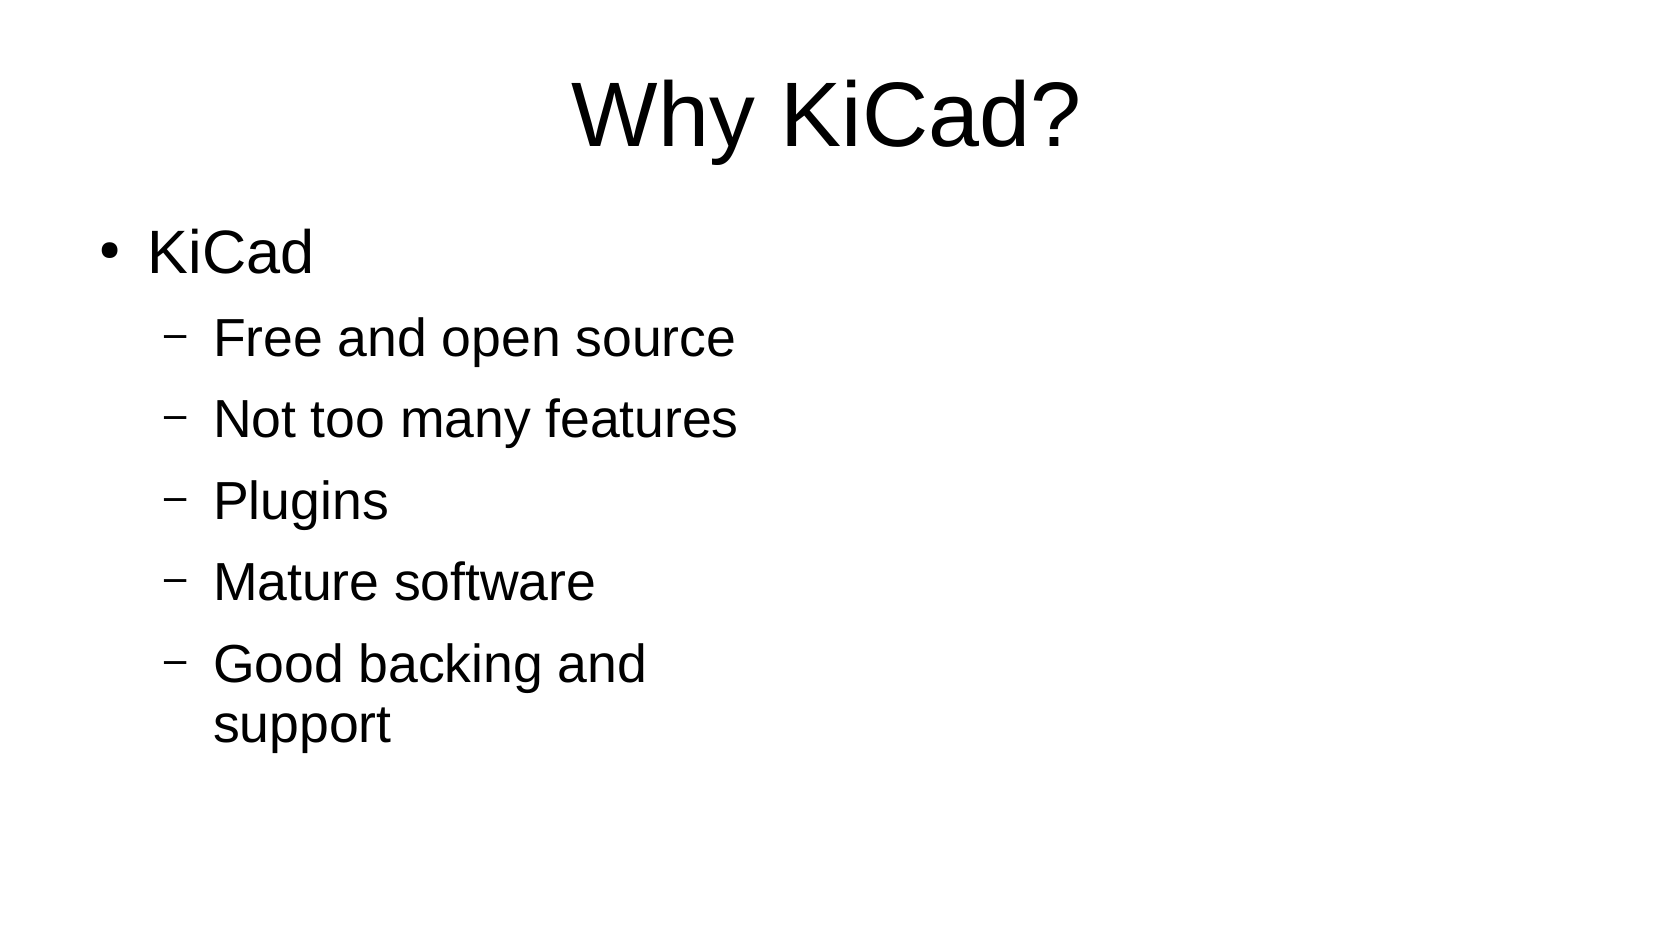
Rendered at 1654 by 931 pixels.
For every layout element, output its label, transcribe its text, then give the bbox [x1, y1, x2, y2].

list KiCad Free and open source Not too many features Plugins Mature software Good backing and support [82, 217, 809, 758]
title Why KiCad? [82, 37, 1571, 193]
